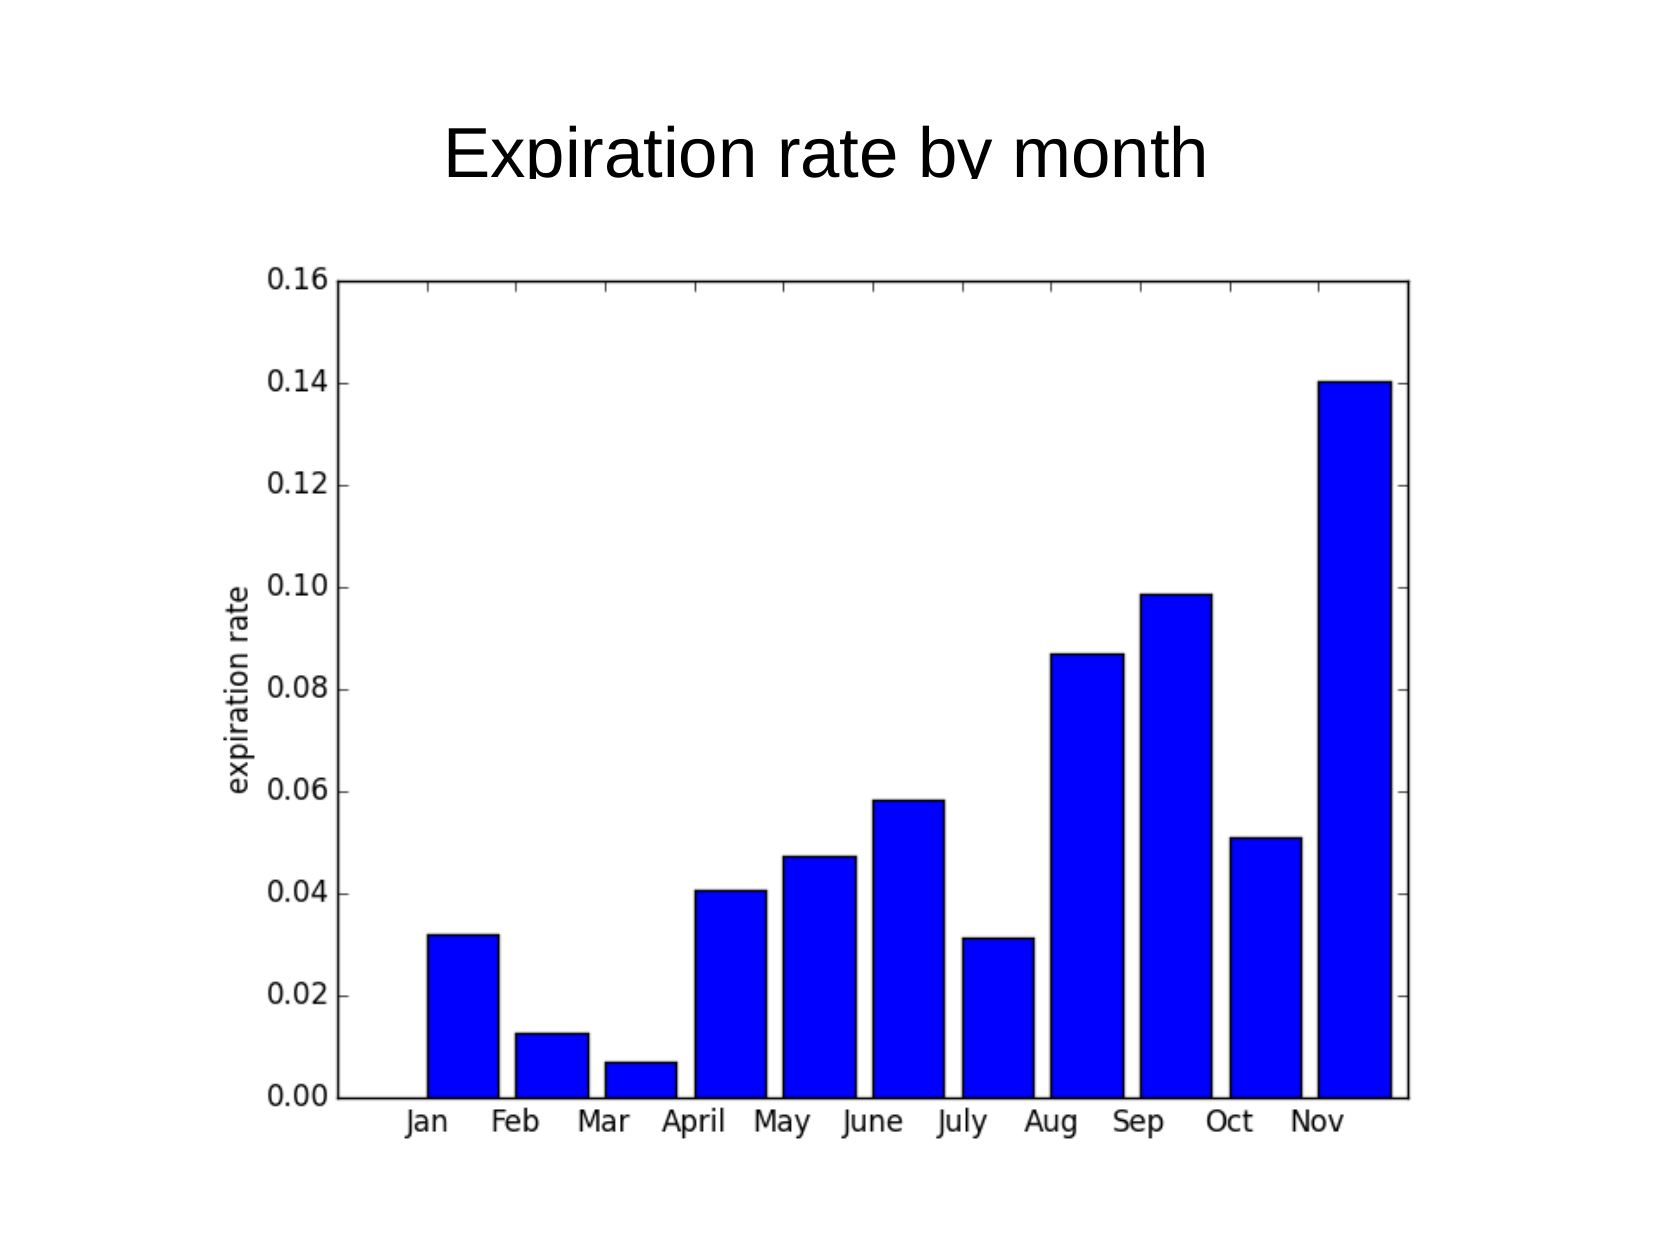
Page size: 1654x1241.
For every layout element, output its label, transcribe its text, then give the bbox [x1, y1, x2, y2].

title Expiration rate by month [82, 49, 1571, 257]
picture [165, 179, 1546, 1201]
